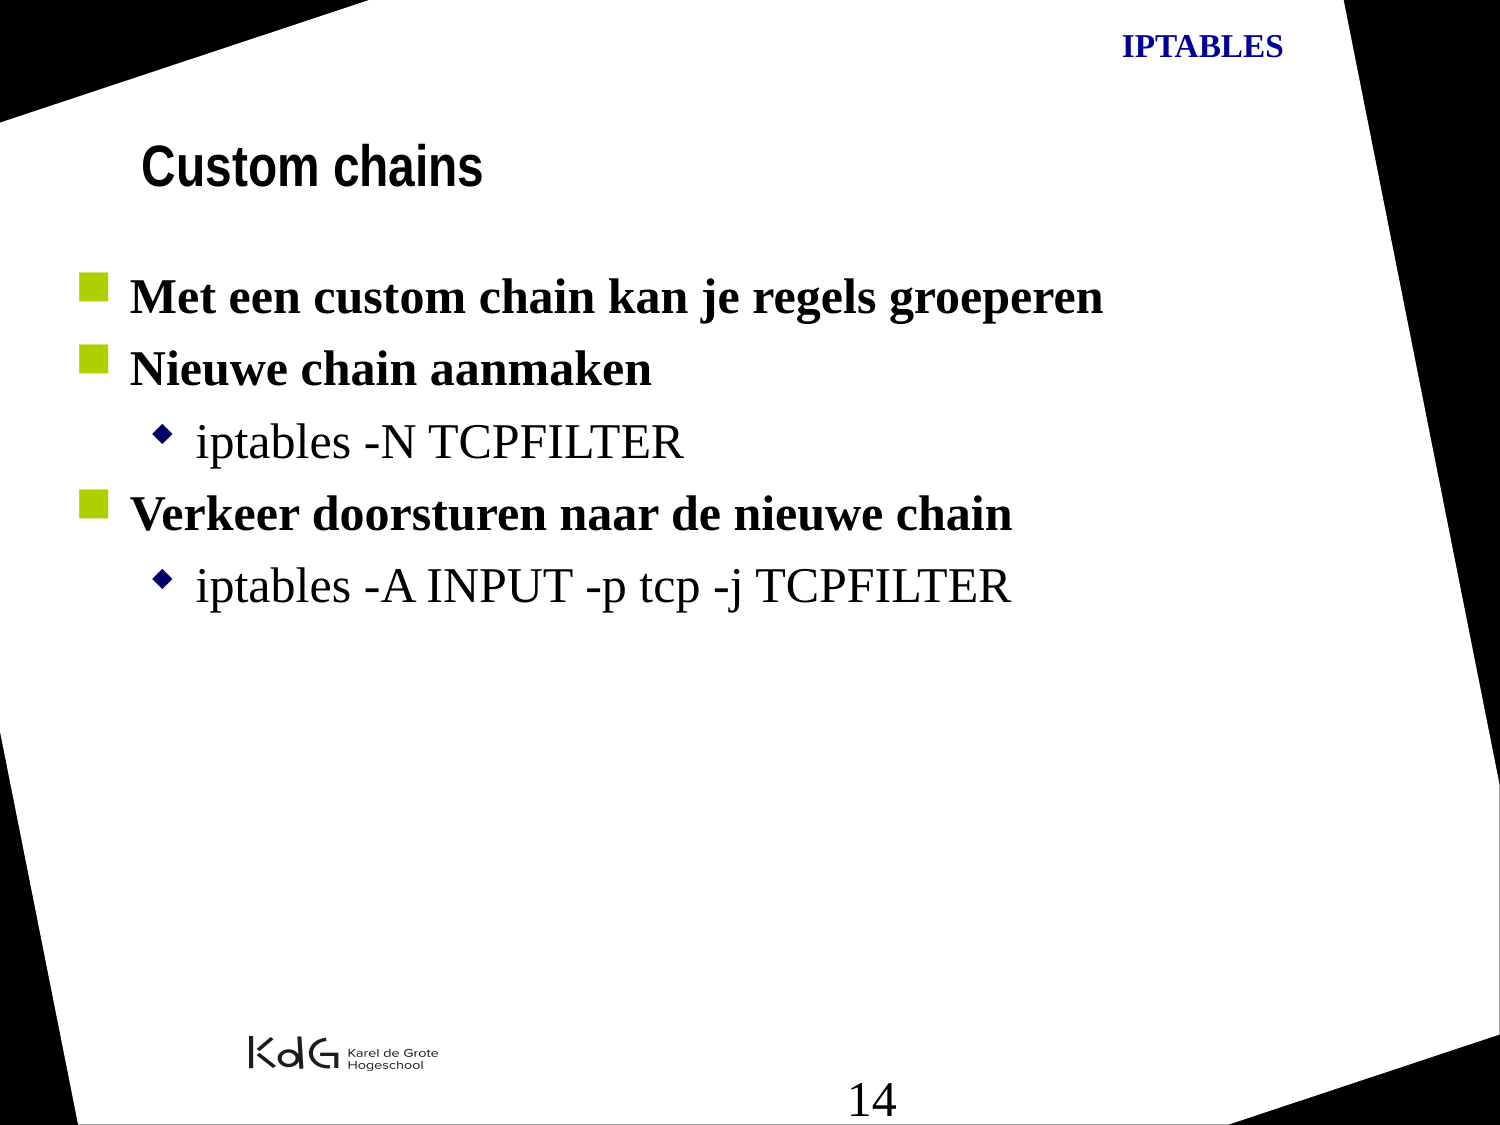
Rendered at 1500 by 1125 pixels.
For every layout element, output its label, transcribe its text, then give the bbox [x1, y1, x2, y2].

text_box Met een custom chain kan je regels groeperen Nieuwe chain aanmaken iptables -N TCPFILTER Verkeer doorsturen naar de nieuwe chain iptables -A INPUT -p tcp -j TCPFILTER [75, 263, 1425, 1006]
text_box Custom chains [141, 72, 1447, 253]
picture [249, 1036, 438, 1071]
